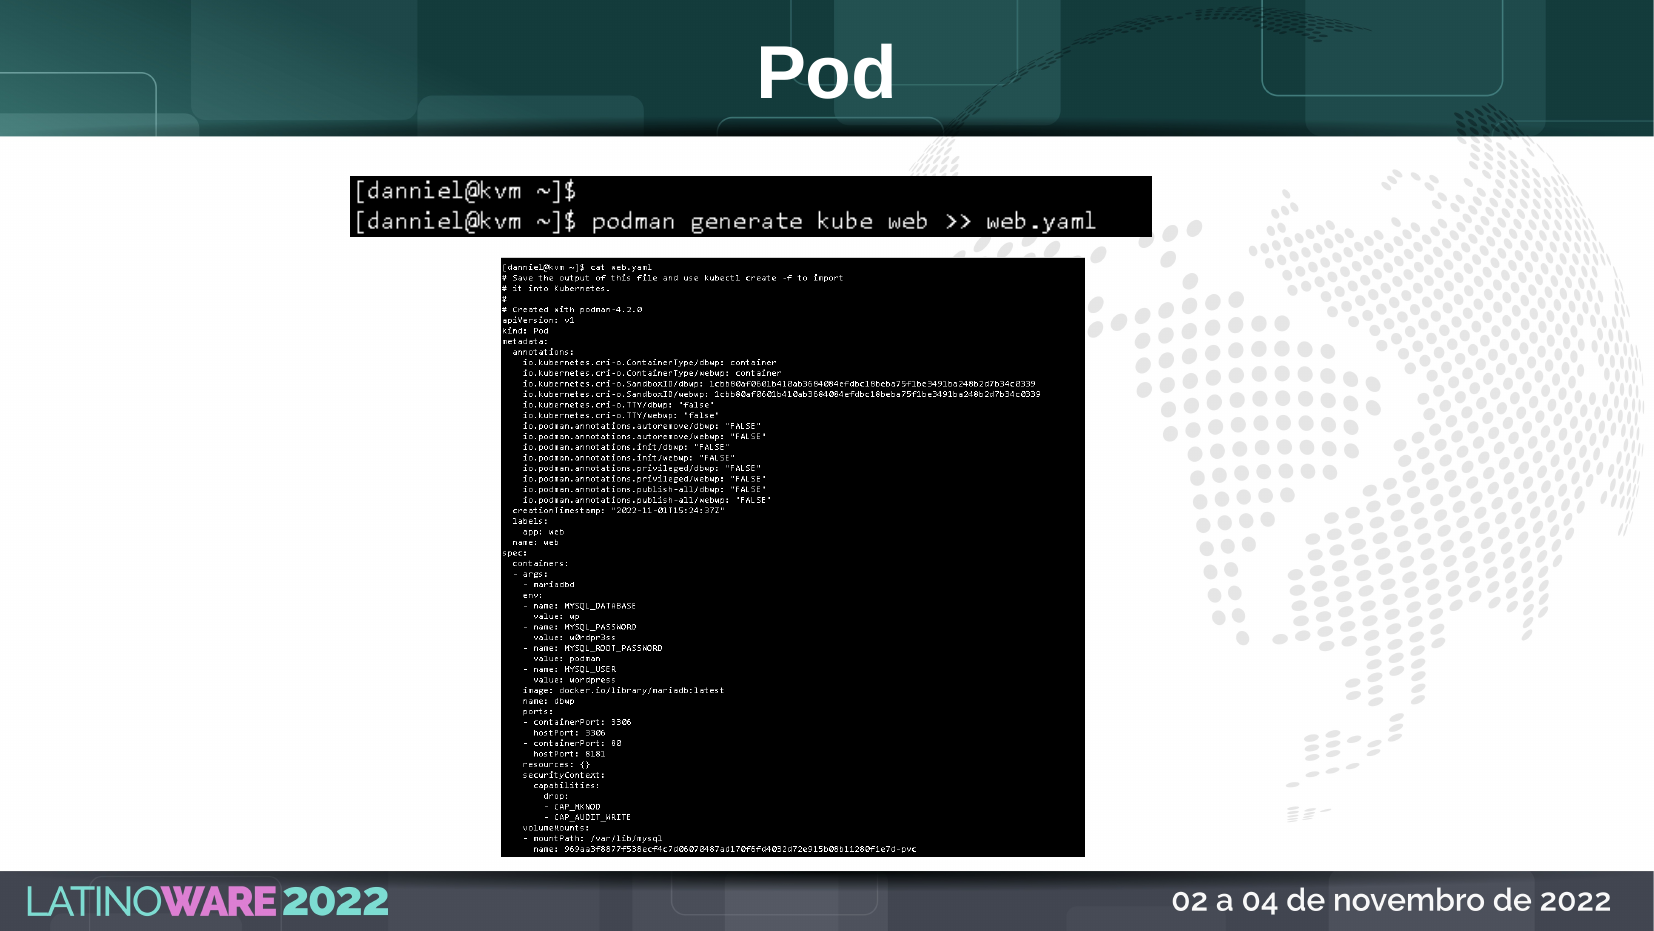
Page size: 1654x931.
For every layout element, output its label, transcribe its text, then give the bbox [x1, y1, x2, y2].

picture [0, 0, 1654, 931]
text_box Pod [135, 8, 1518, 129]
